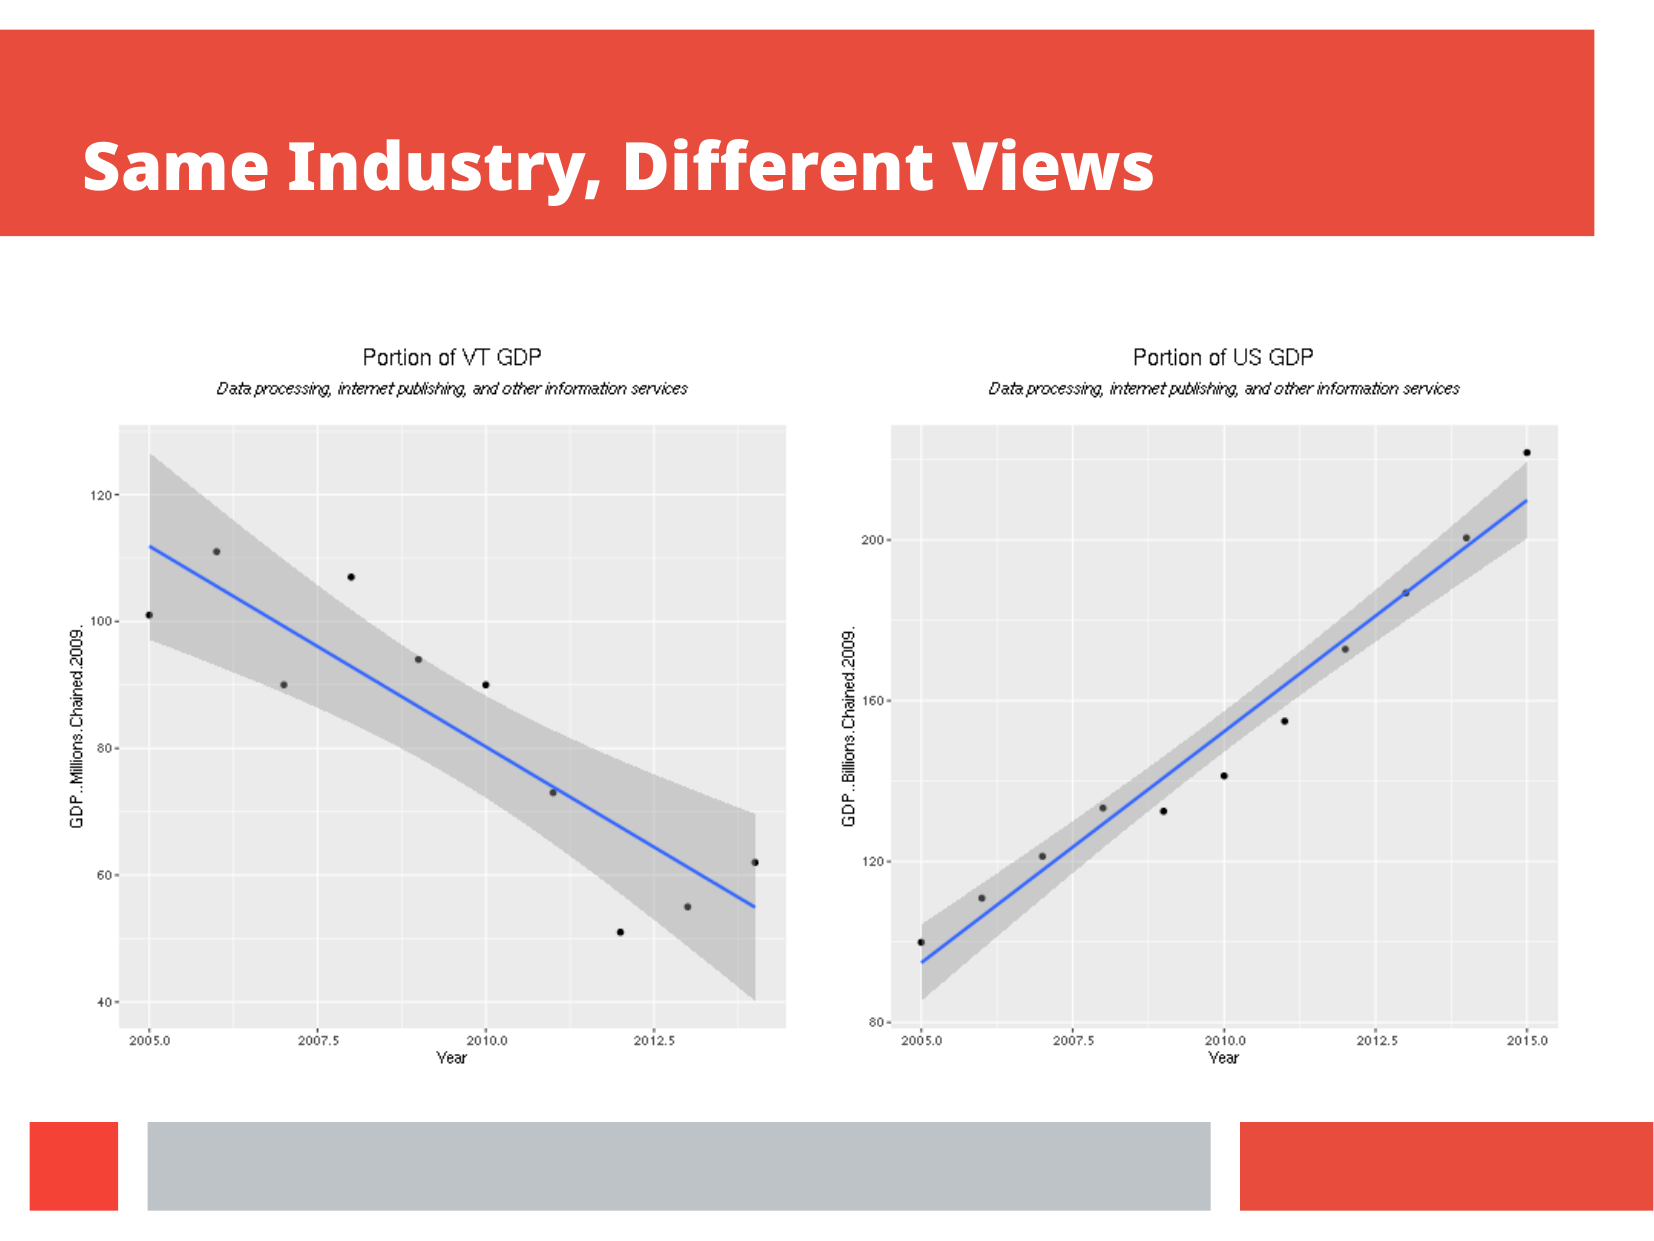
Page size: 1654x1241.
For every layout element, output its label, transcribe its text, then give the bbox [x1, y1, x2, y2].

title Same Industry, Different Views [82, 49, 1571, 211]
picture [58, 341, 794, 1077]
picture [830, 341, 1566, 1077]
